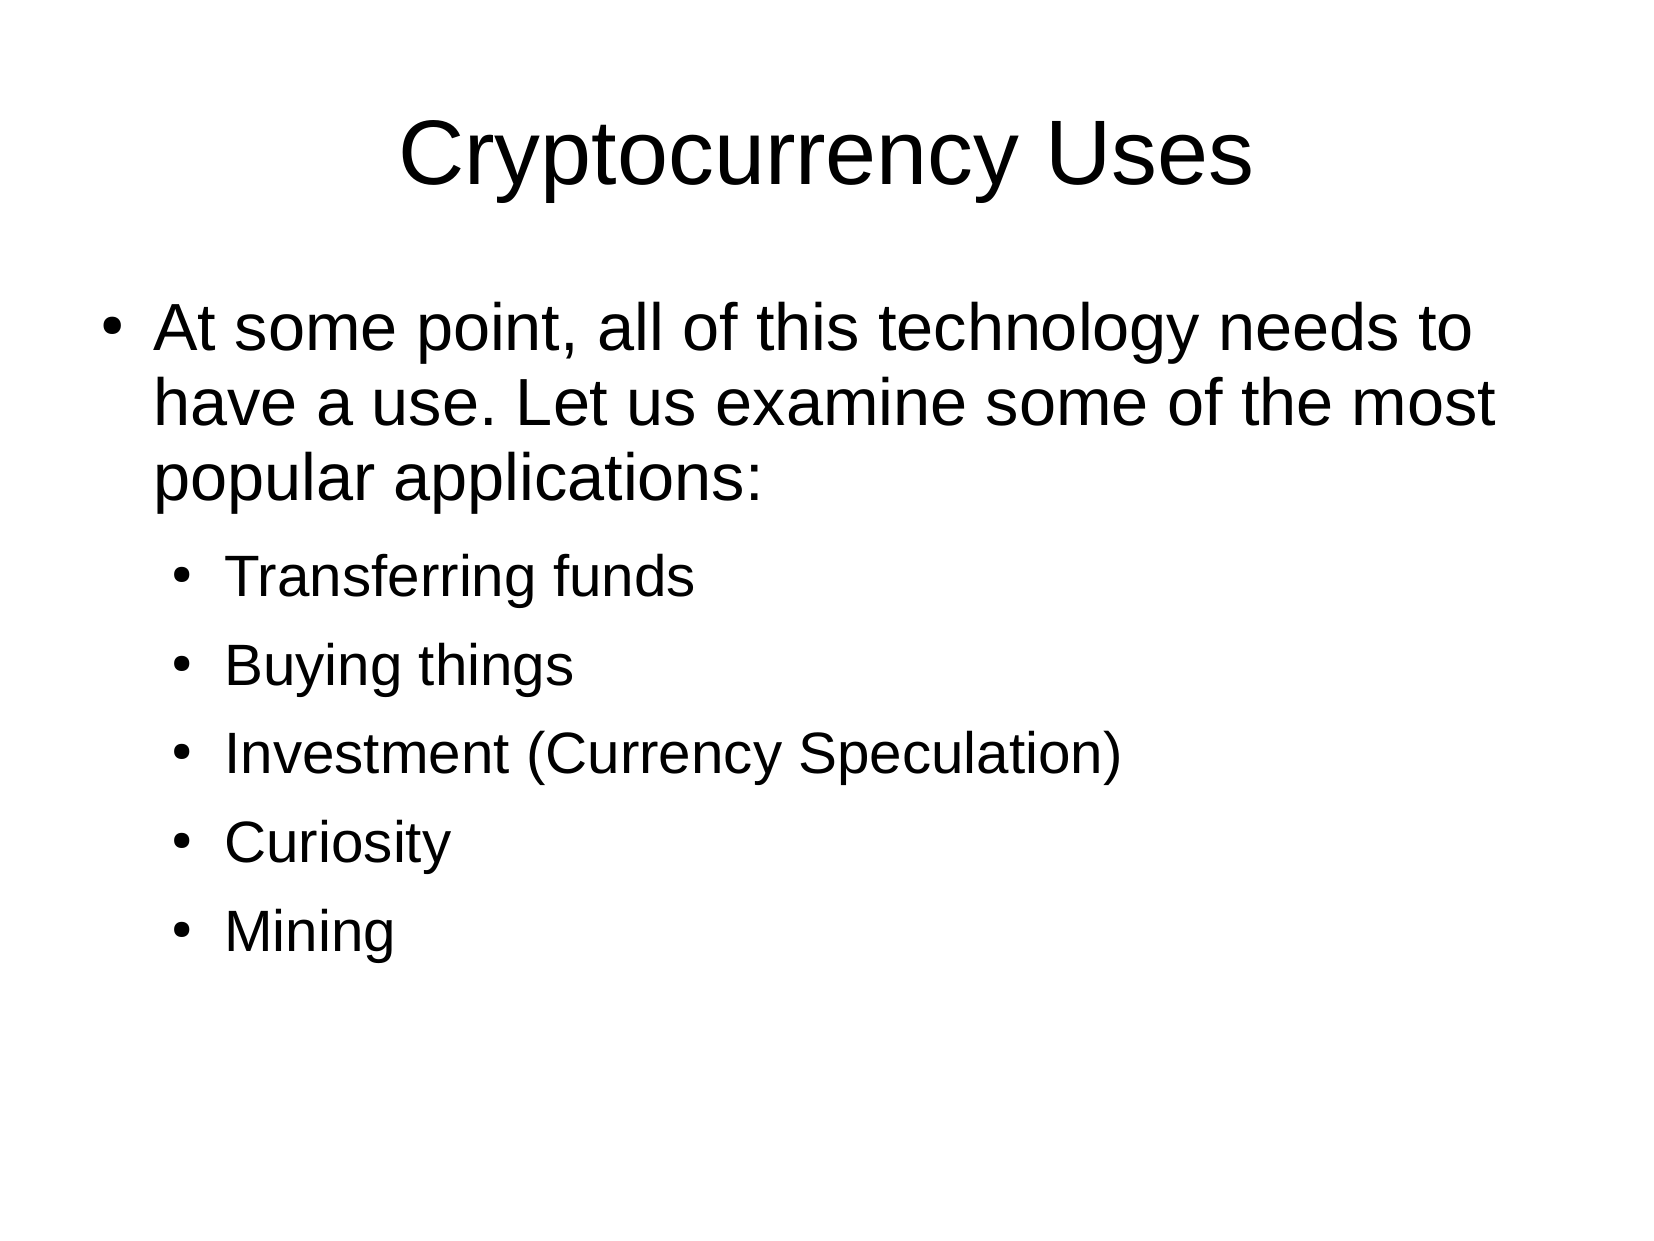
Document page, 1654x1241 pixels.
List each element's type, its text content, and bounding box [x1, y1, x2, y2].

list At some point, all of this technology needs to have a use. Let us examine some of the most popular applications: Transferring funds Buying things Investment (Currency Speculation) Curiosity Mining [82, 290, 1571, 1010]
title Cryptocurrency Uses [82, 49, 1571, 257]
